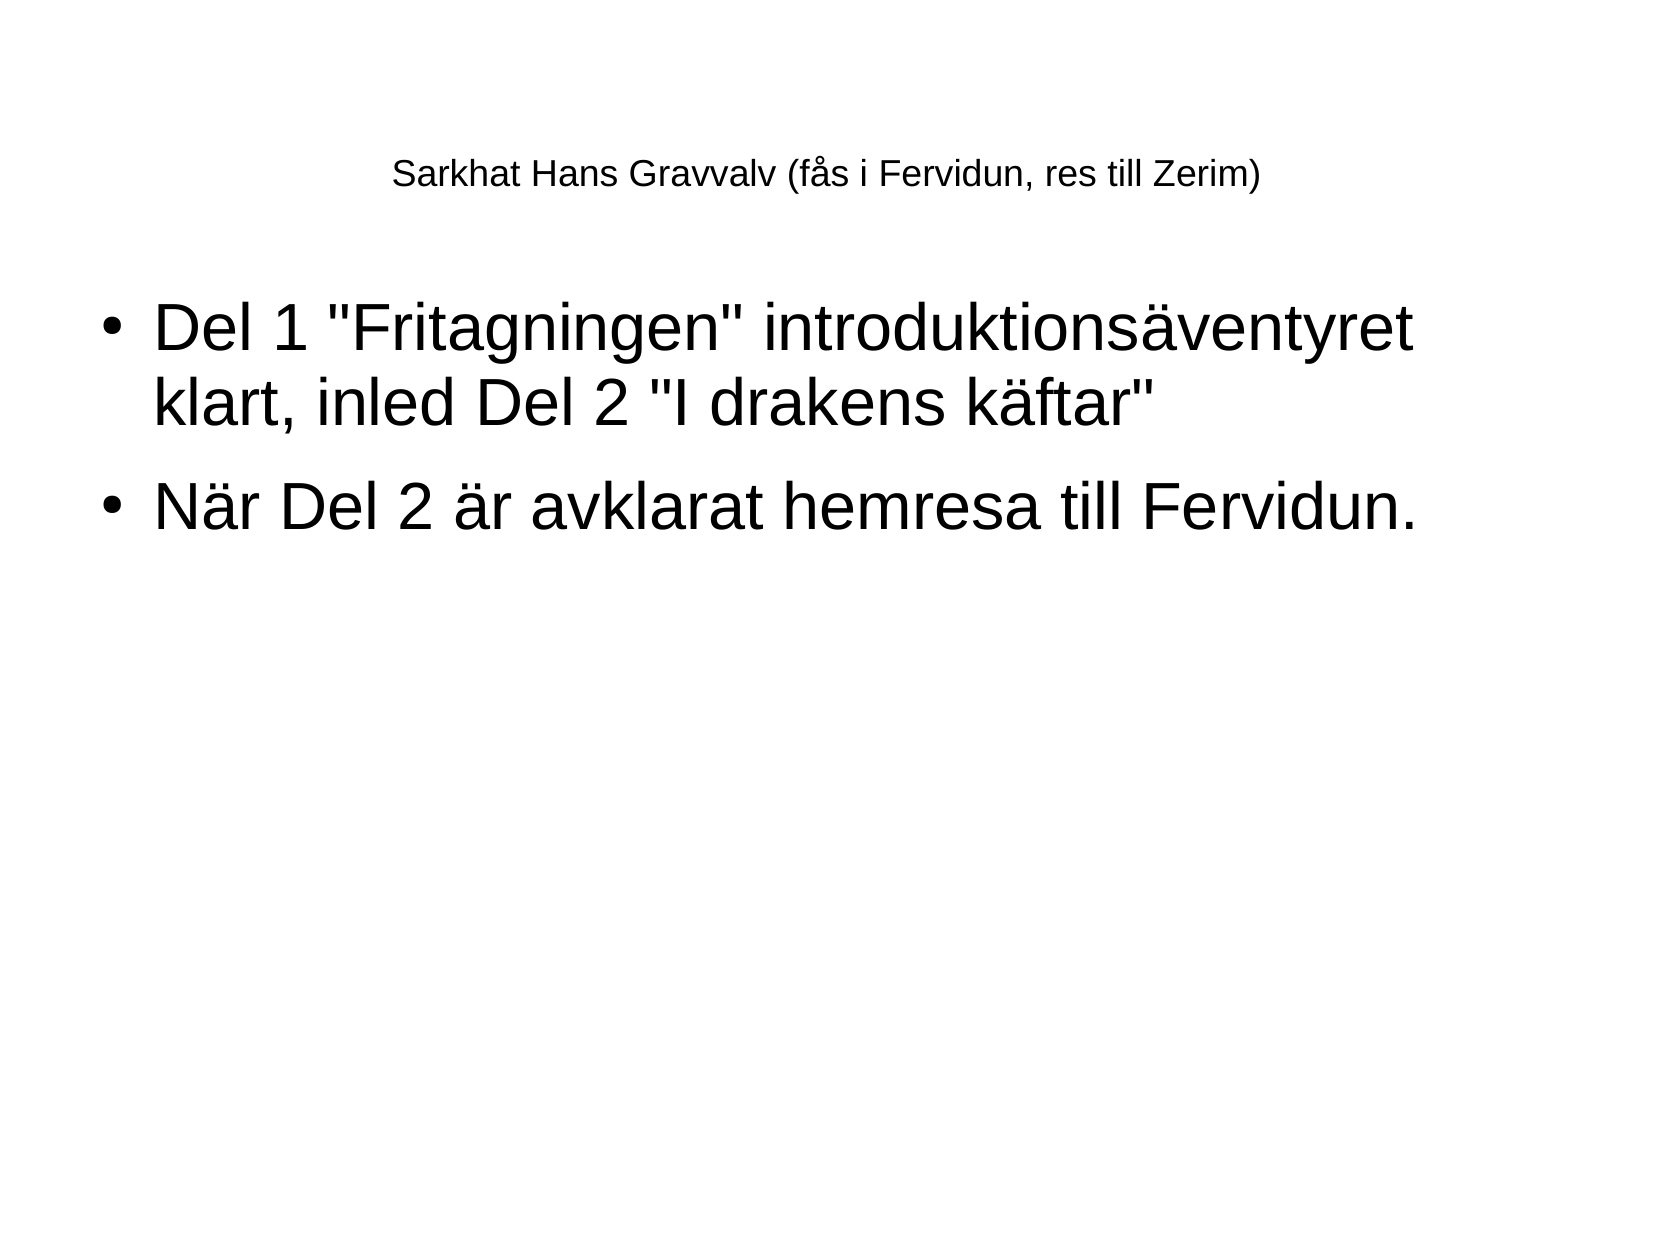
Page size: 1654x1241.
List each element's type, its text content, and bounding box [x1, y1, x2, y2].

title Sarkhat Hans Gravvalv (fås i Fervidun, res till Zerim) [82, 49, 1571, 257]
list Del 1 "Fritagningen" introduktionsäventyret klart, inled Del 2 "I drakens käftar" När Del 2 är avklarat hemresa till Fervidun. [82, 290, 1571, 1109]
